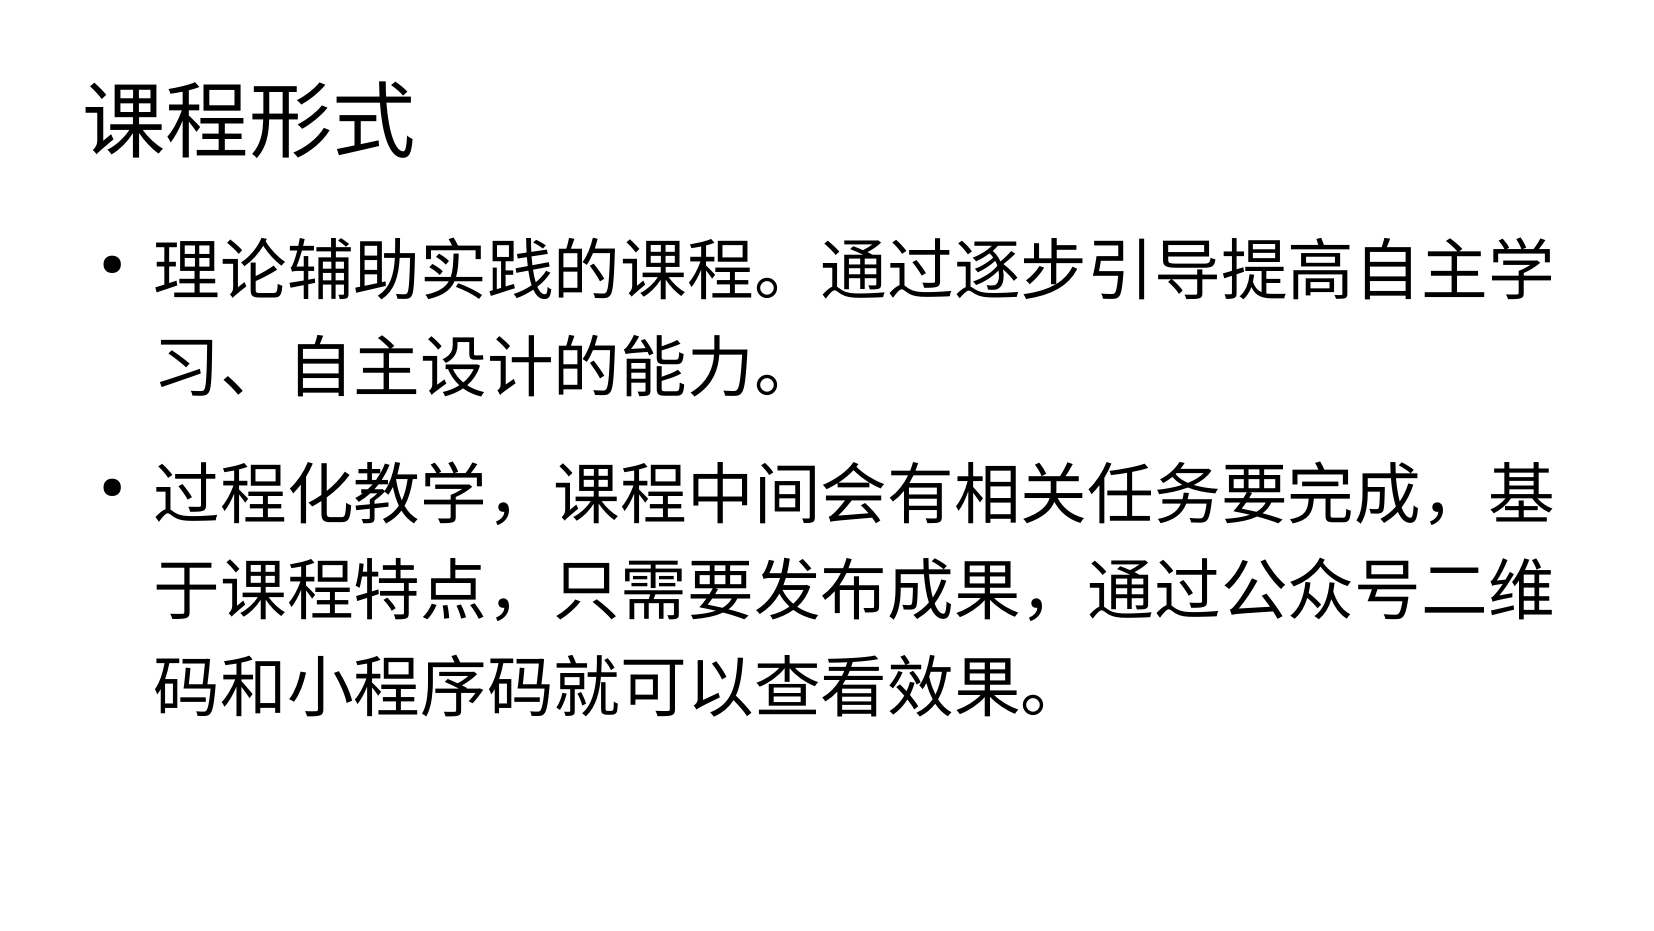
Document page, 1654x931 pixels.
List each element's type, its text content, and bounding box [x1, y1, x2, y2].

title 课程形式 [82, 37, 1571, 193]
list 理论辅助实践的课程。通过逐步引导提高自主学习、自主设计的能力。 过程化教学，课程中间会有相关任务要完成，基于课程特点，只需要发布成果，通过公众号二维码和小程序码就可以查看效果。 [82, 217, 1571, 848]
